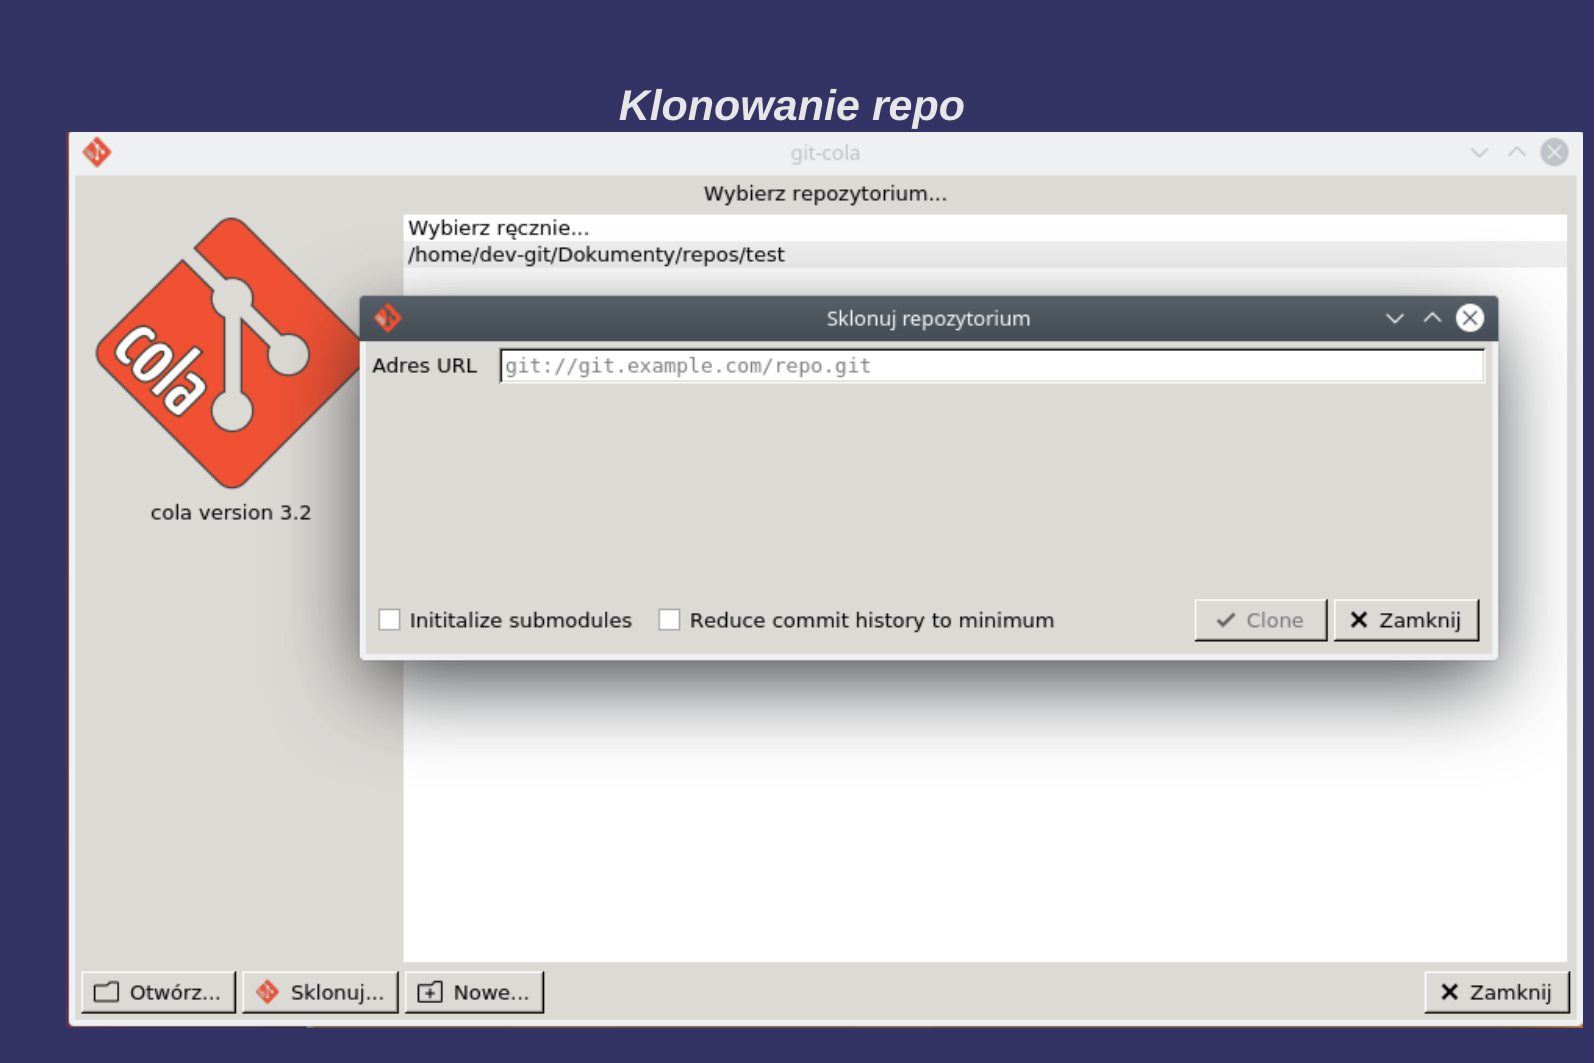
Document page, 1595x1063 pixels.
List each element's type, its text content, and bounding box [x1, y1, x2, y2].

title Klonowanie repo [117, 16, 1479, 132]
picture [66, 132, 1583, 1028]
